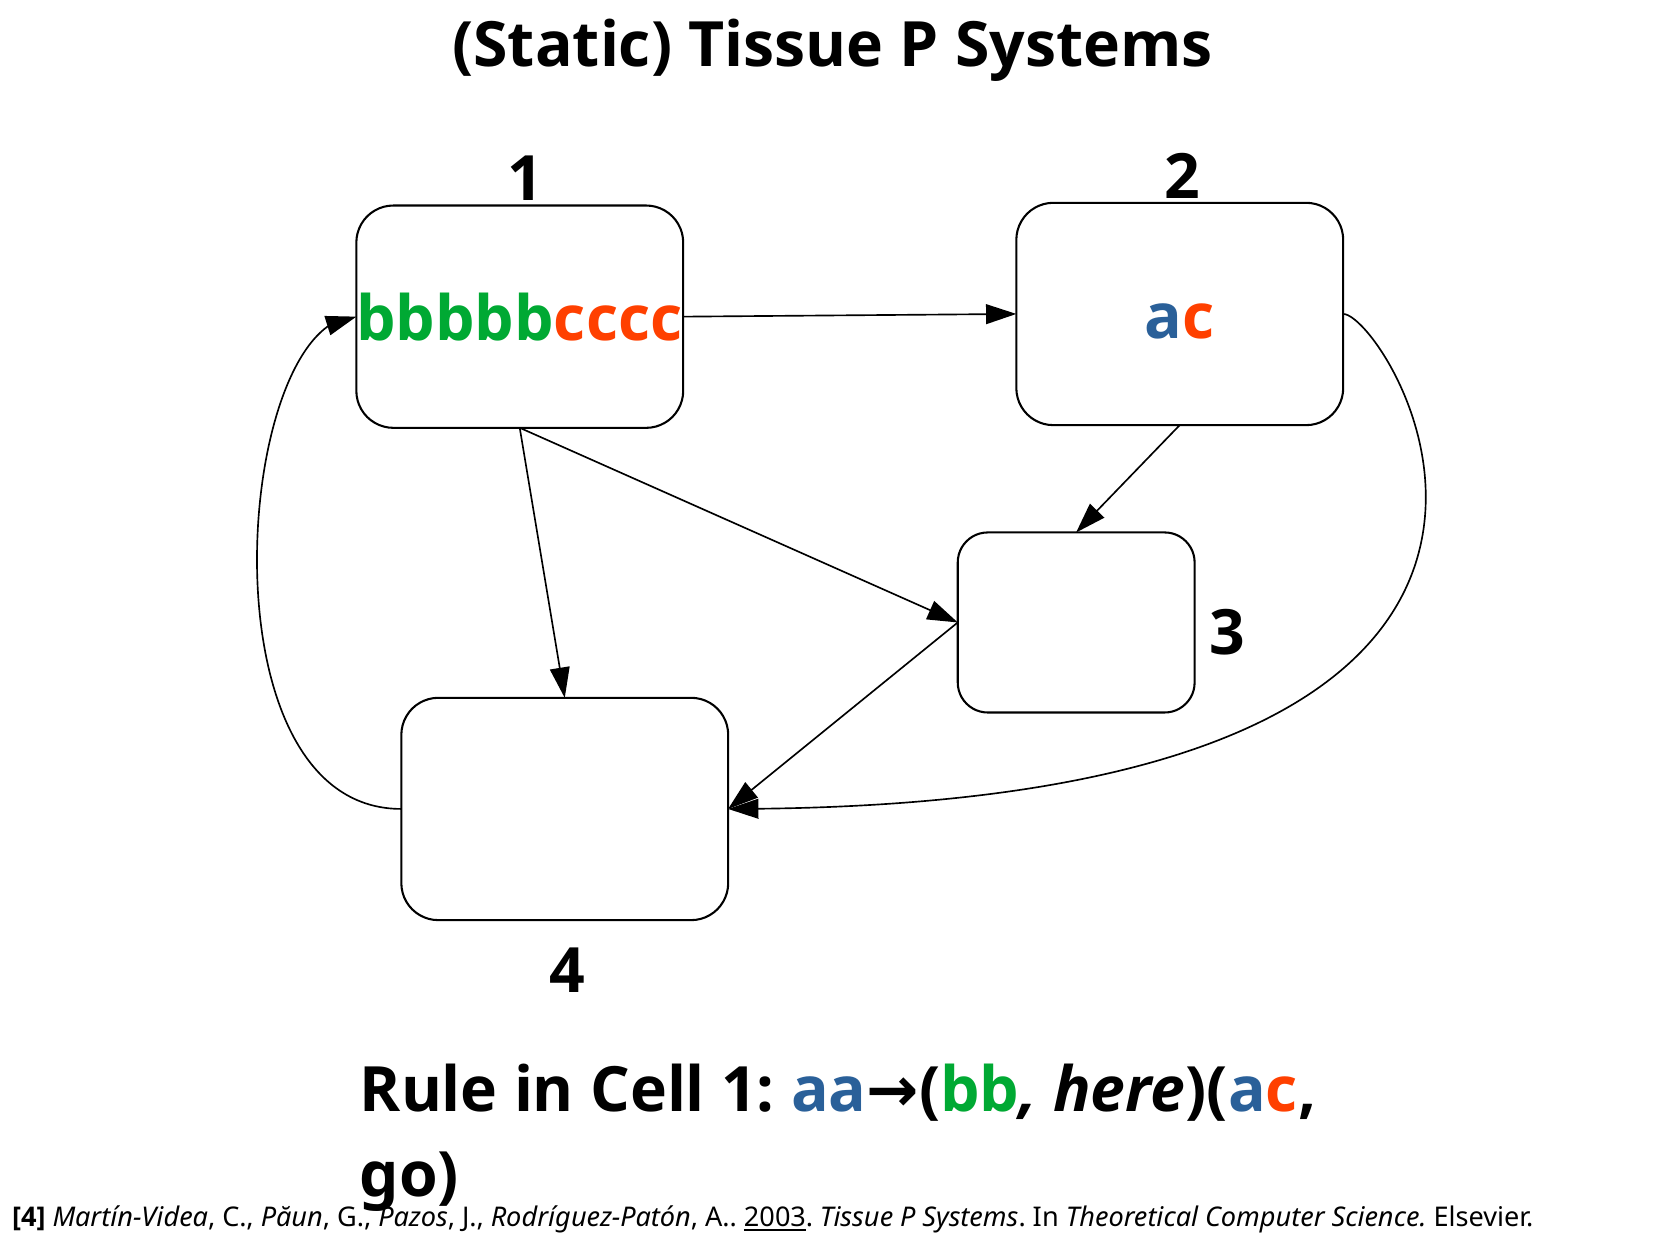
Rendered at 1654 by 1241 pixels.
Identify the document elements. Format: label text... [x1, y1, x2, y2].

title (Static) Tissue P Systems [0, 1, 1651, 84]
text_box 2 [1149, 124, 1215, 222]
text_box 4 [534, 918, 601, 1016]
text_box Rule in Cell 1: aa→(bb, here)(ac, go) [345, 1037, 1351, 1178]
text_box bbbbbcccc [356, 205, 684, 428]
text_box [4] Martín-Videa, C., Păun, G., Pazos, J., Rodríguez-Patón, A.. 2003. Tissue P Systems. In Theoretical Computer Science. Elsevier. [0, 1190, 1654, 1241]
text_box 3 [1194, 580, 1261, 678]
text_box 1 [492, 126, 558, 224]
text_box ac [1016, 202, 1344, 426]
